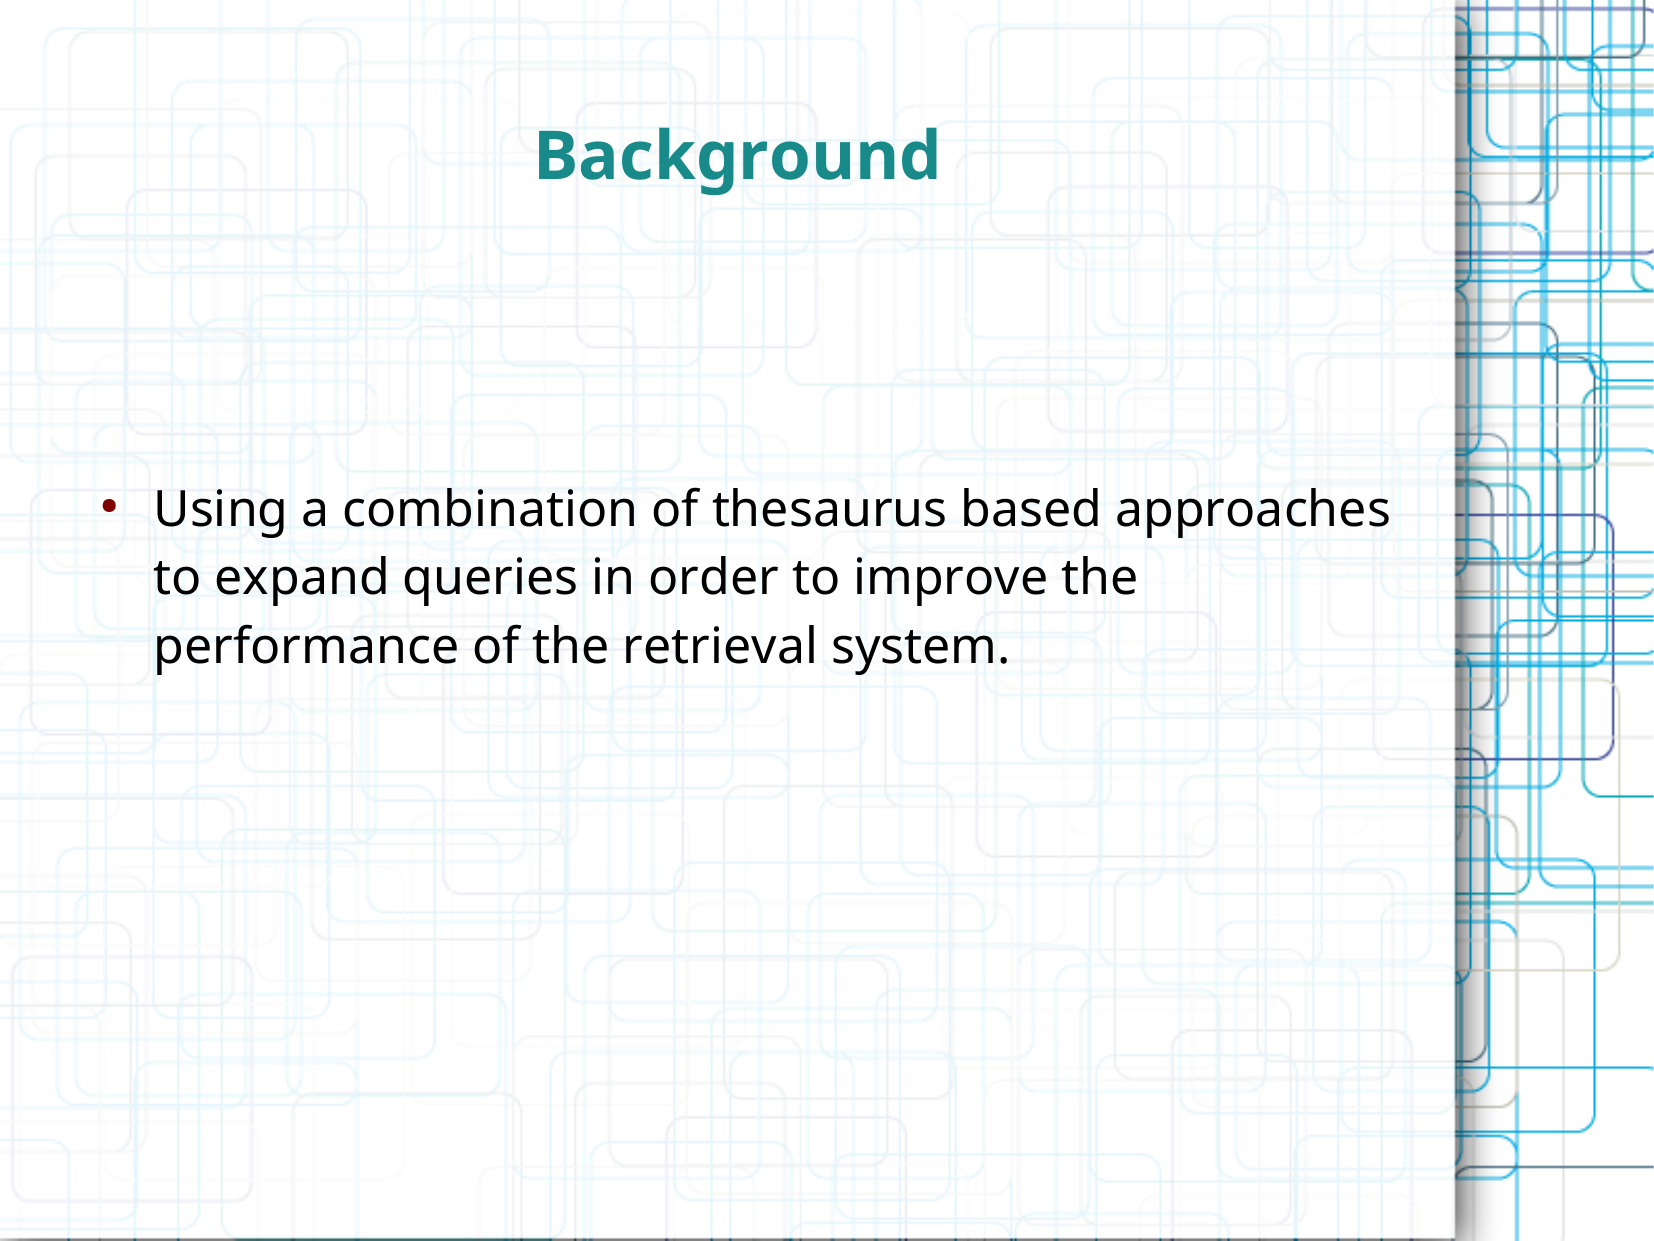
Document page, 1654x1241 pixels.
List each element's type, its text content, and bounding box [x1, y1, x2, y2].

title Background [59, 49, 1418, 257]
picture [0, 0, 1654, 1241]
list Using a combination of thesaurus based approaches to expand queries in order to improve the performance of the retrieval system. [82, 290, 1418, 1010]
